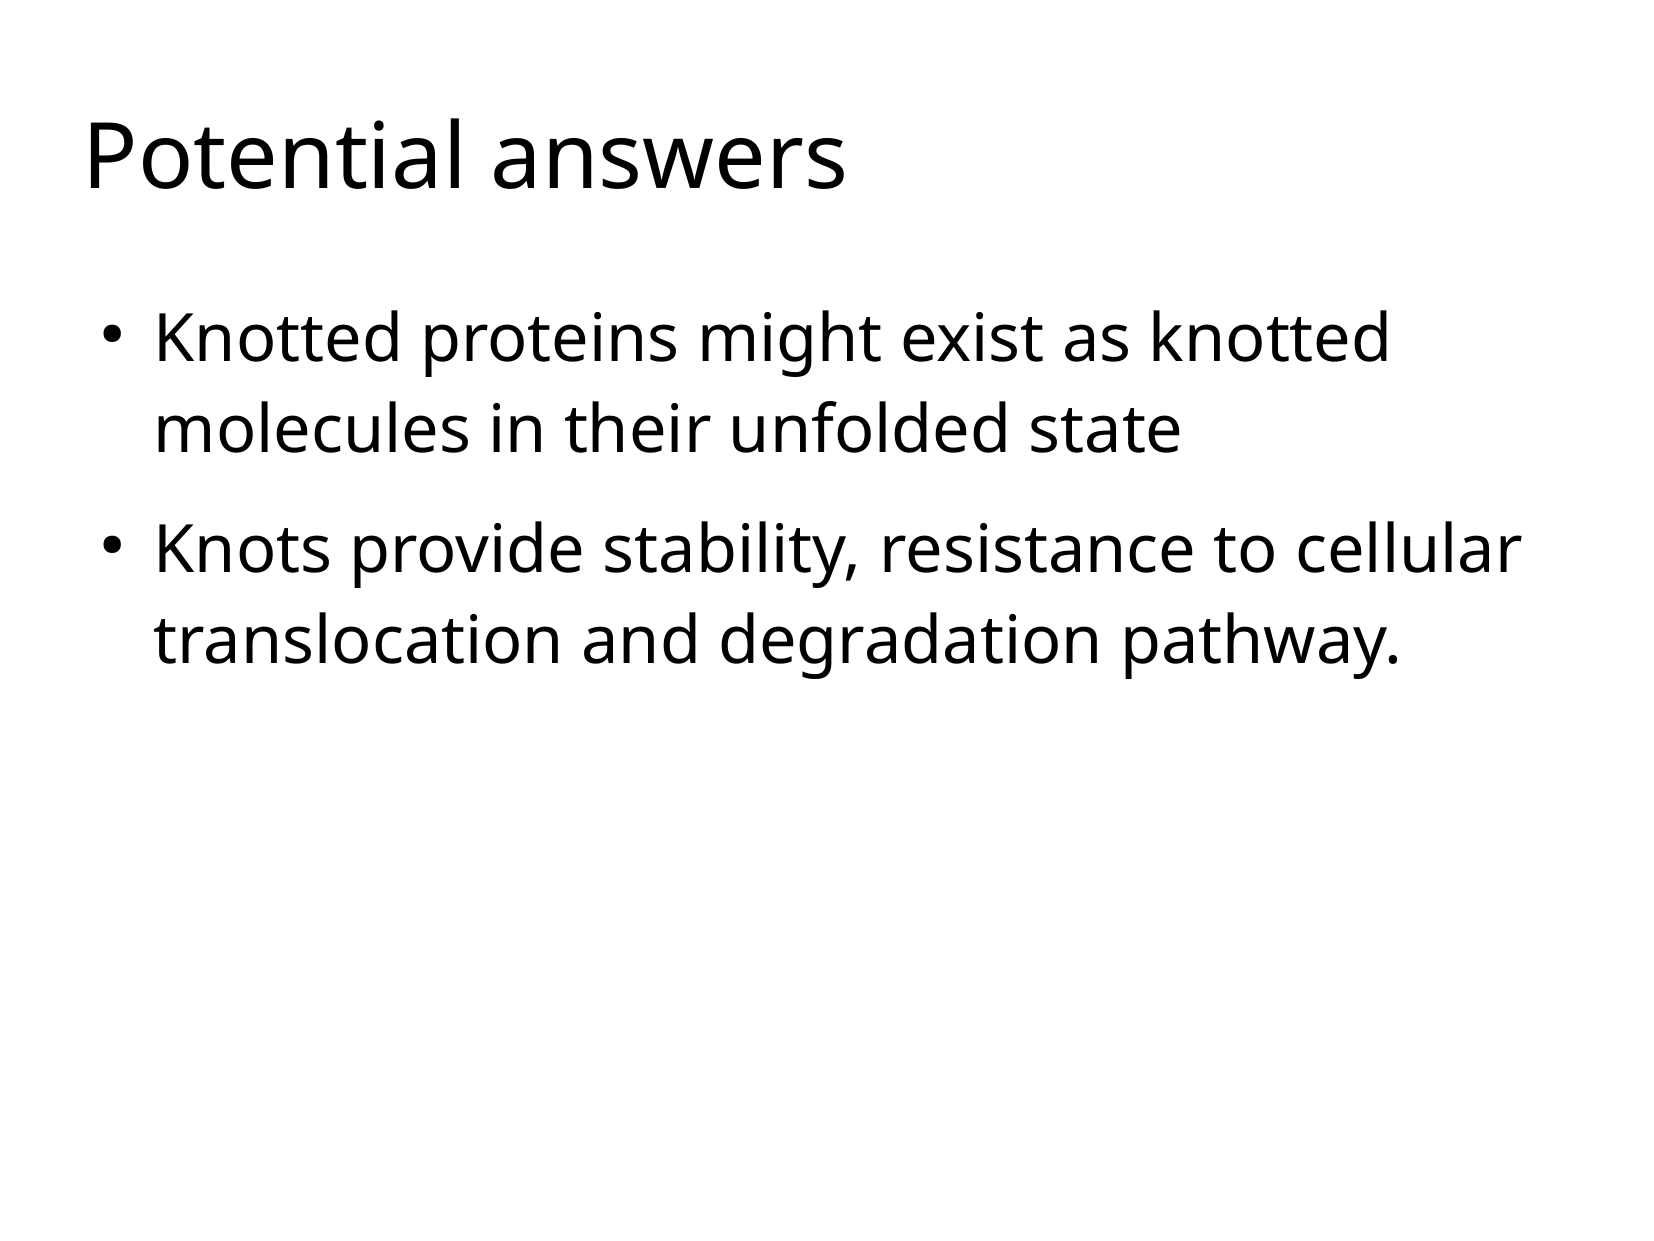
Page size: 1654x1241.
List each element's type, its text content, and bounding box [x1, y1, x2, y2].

list Knotted proteins might exist as knotted molecules in their unfolded state Knots provide stability, resistance to cellular translocation and degradation pathway. [82, 290, 1571, 1010]
title Potential answers [82, 49, 1571, 257]
